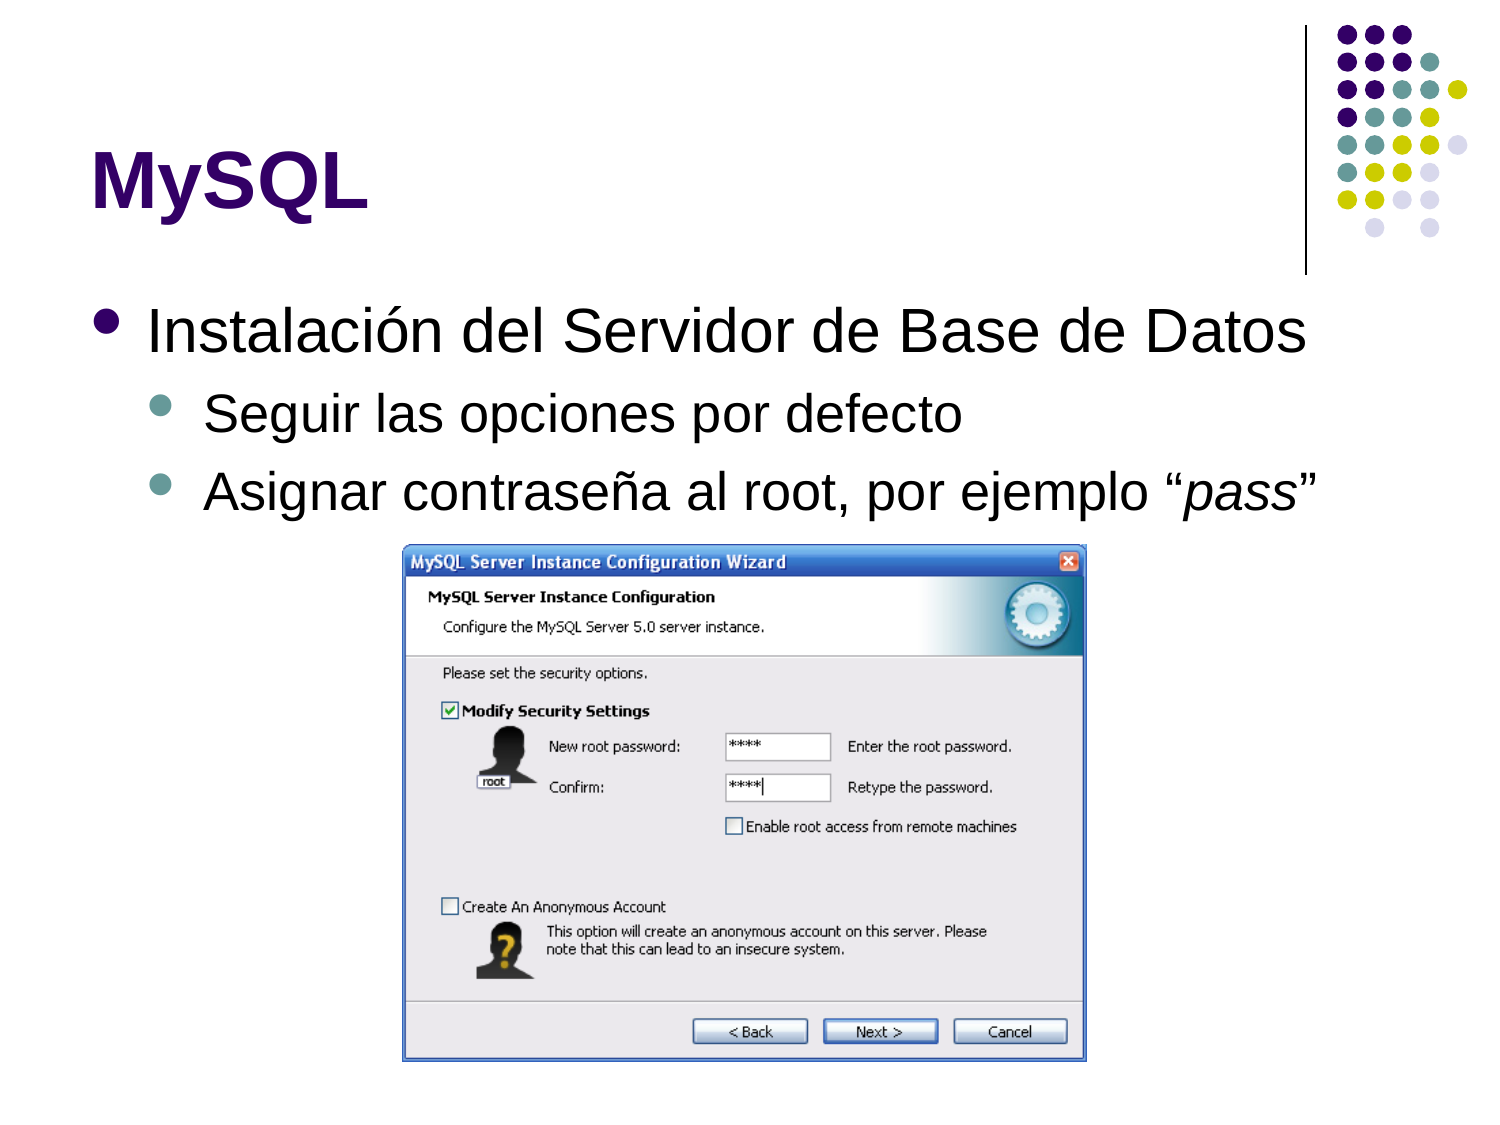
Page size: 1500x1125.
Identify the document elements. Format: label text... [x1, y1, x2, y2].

picture [402, 544, 1087, 1062]
title MySQL [74, 20, 1313, 233]
list Instalación del Servidor de Base de Datos Seguir las opciones por defecto Asignar contraseña al root, por ejemplo “pass” [75, 282, 1426, 1006]
